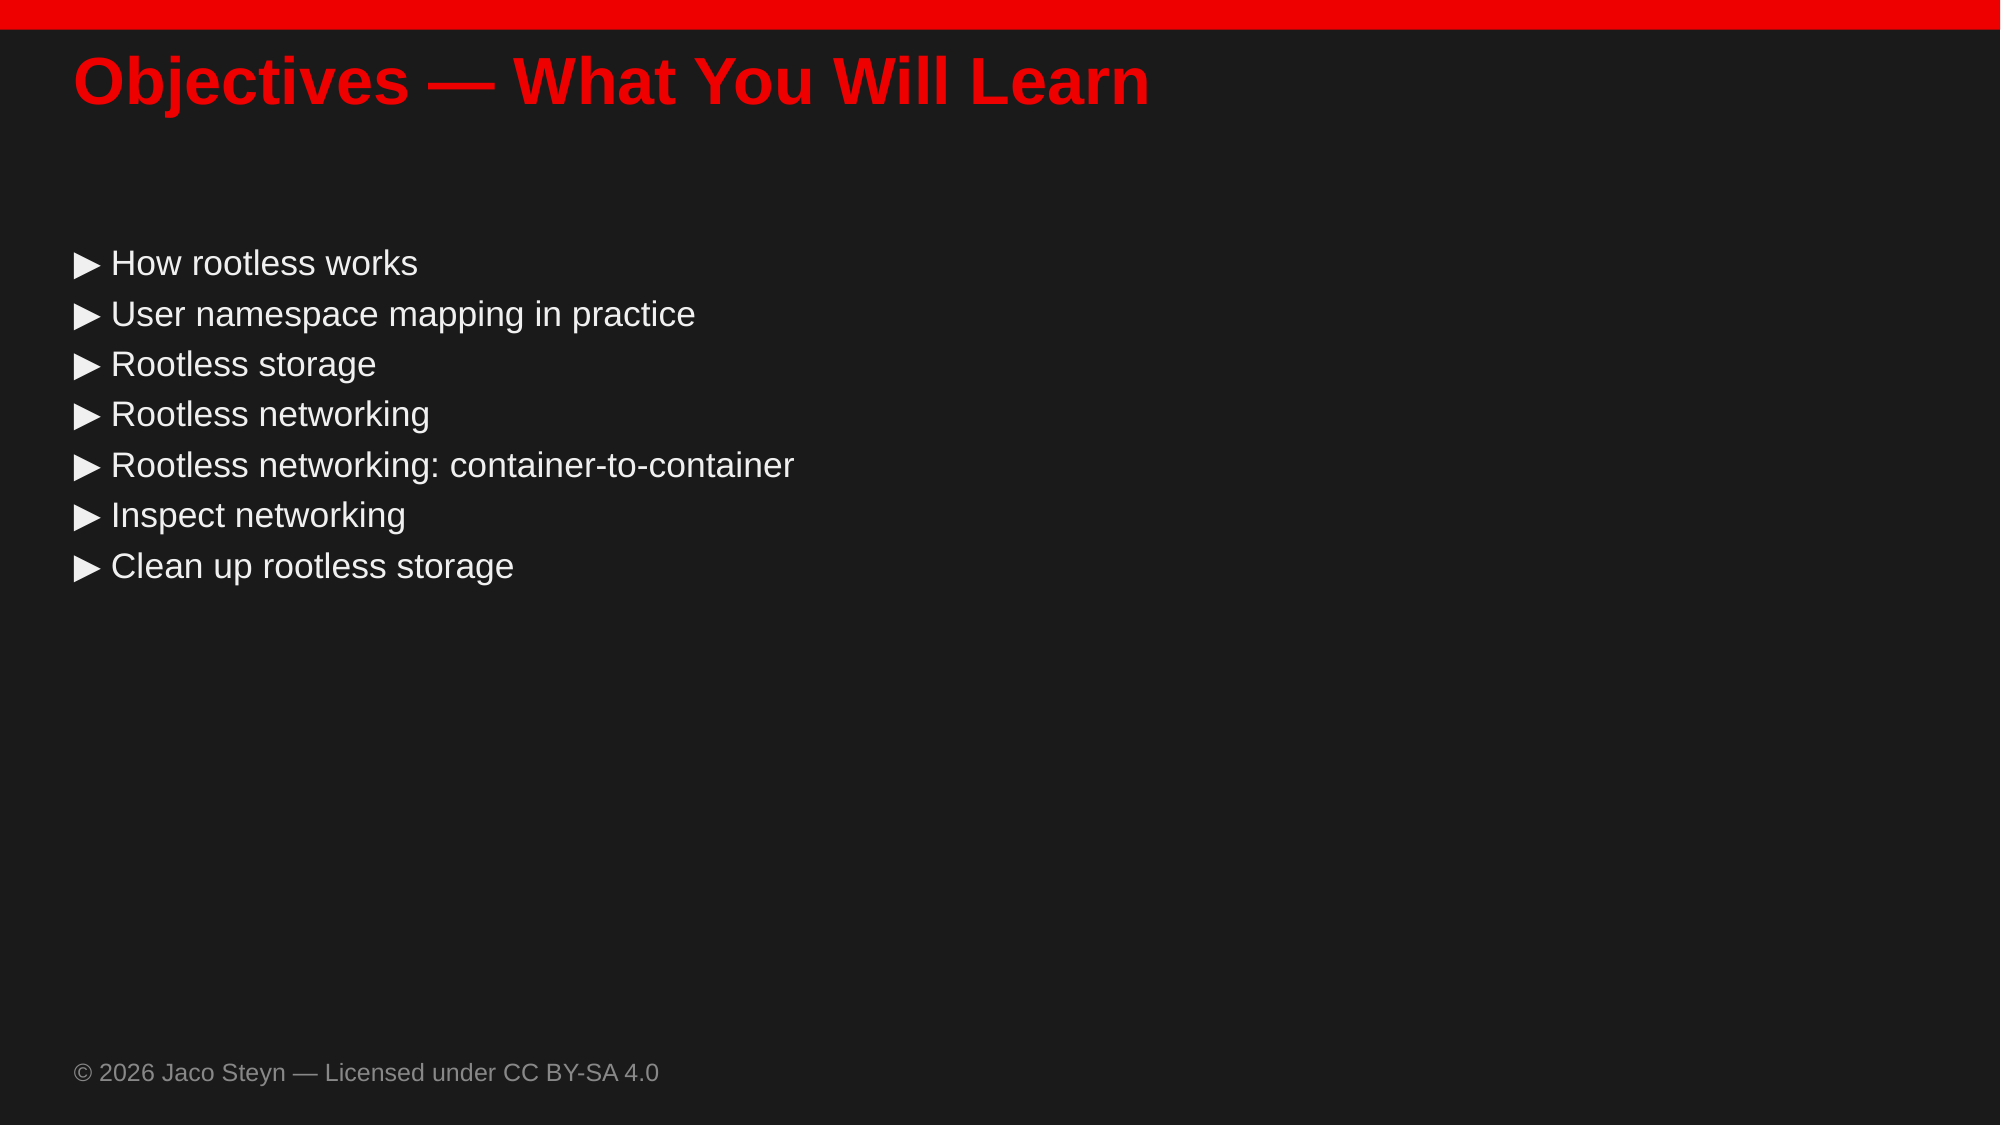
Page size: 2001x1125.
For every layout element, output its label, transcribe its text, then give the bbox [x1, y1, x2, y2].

text_box [0, 0, 2001, 30]
text_box ▶ How rootless works ▶ User namespace mapping in practice ▶ Rootless storage ▶ Rootless networking ▶ Rootless networking: container-to-container ▶ Inspect networking ▶ Clean up rootless storage [59, 236, 1942, 1037]
text_box © 2026 Jaco Steyn — Licensed under CC BY-SA 4.0 [59, 1051, 1942, 1093]
text_box Objectives — What You Will Learn [59, 36, 1942, 208]
